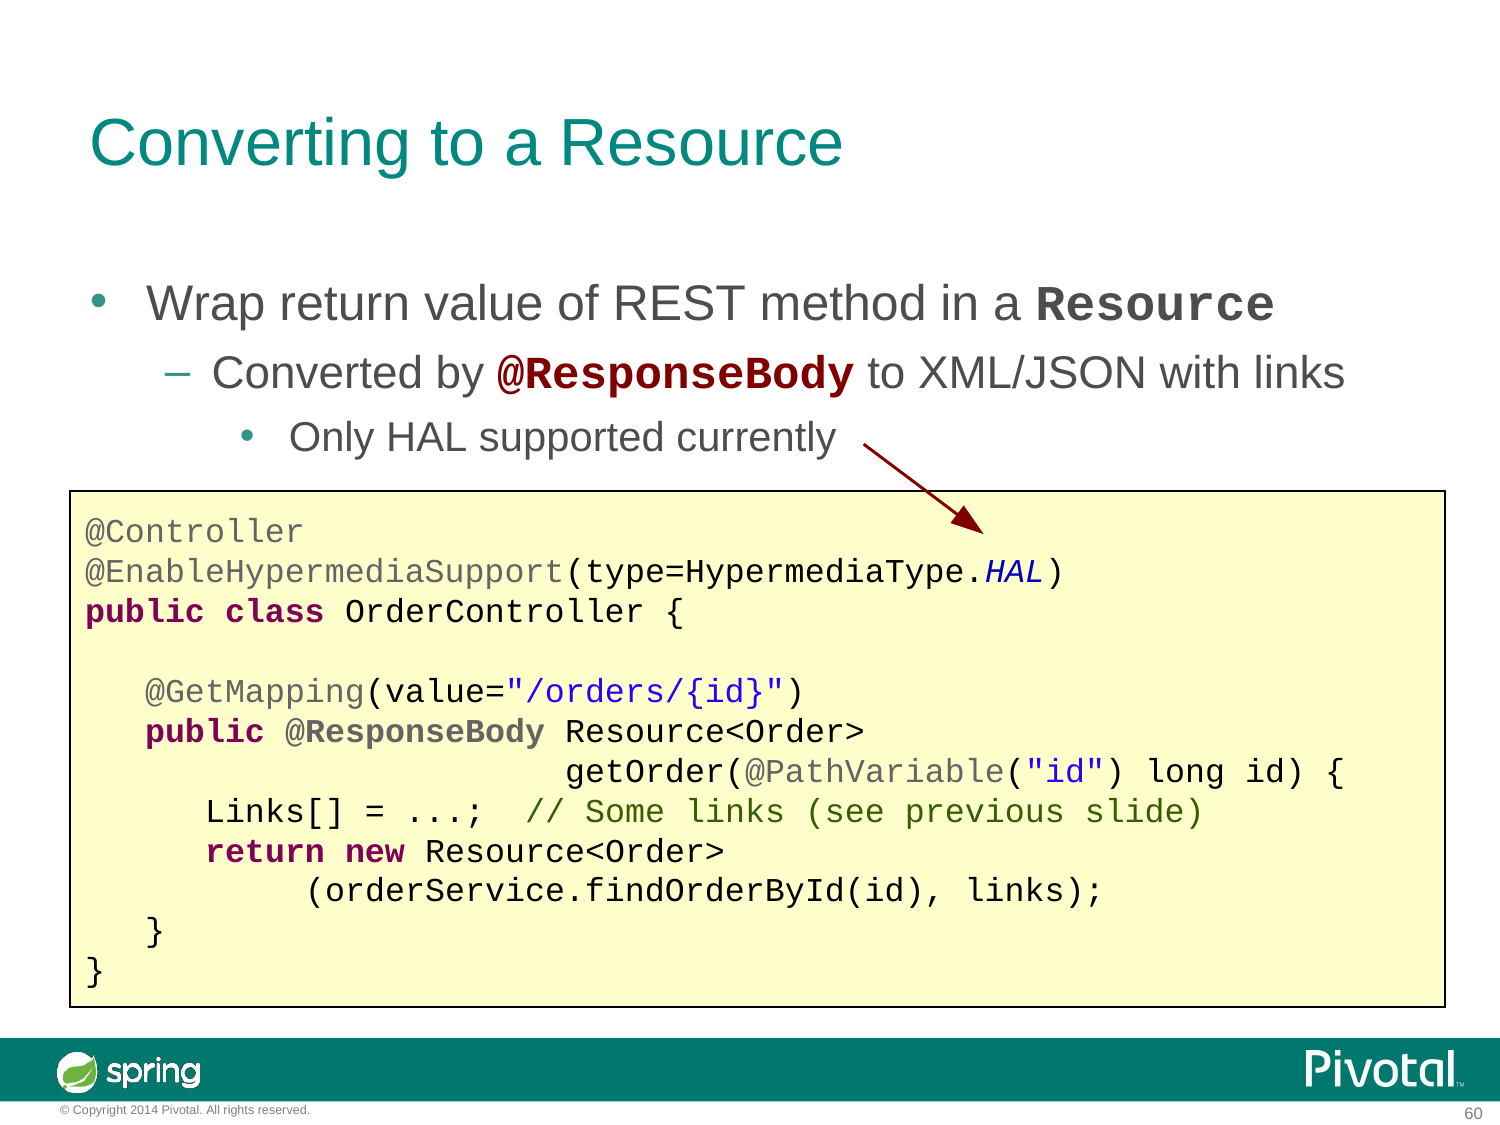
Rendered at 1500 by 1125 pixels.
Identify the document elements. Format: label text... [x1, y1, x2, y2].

title Converting to a Resource [75, 45, 1426, 233]
list Wrap return value of REST method in a Resource Converted by @ResponseBody to XML/JSON with links Only HAL supported currently [75, 262, 1426, 490]
text_box @Controller @EnableHypermediaSupport(type=HypermediaType.HAL) public class OrderController { @GetMapping(value="/orders/{id}") public @ResponseBody Resource<Order> getOrder(@PathVariable("id") long id) { Links[] = ...; // Some links (see previous slide) return new Resource<Order> (orderService.findOrderById(id), links); } } [70, 490, 1445, 1007]
picture [32, 1041, 210, 1103]
picture [1306, 1050, 1464, 1087]
